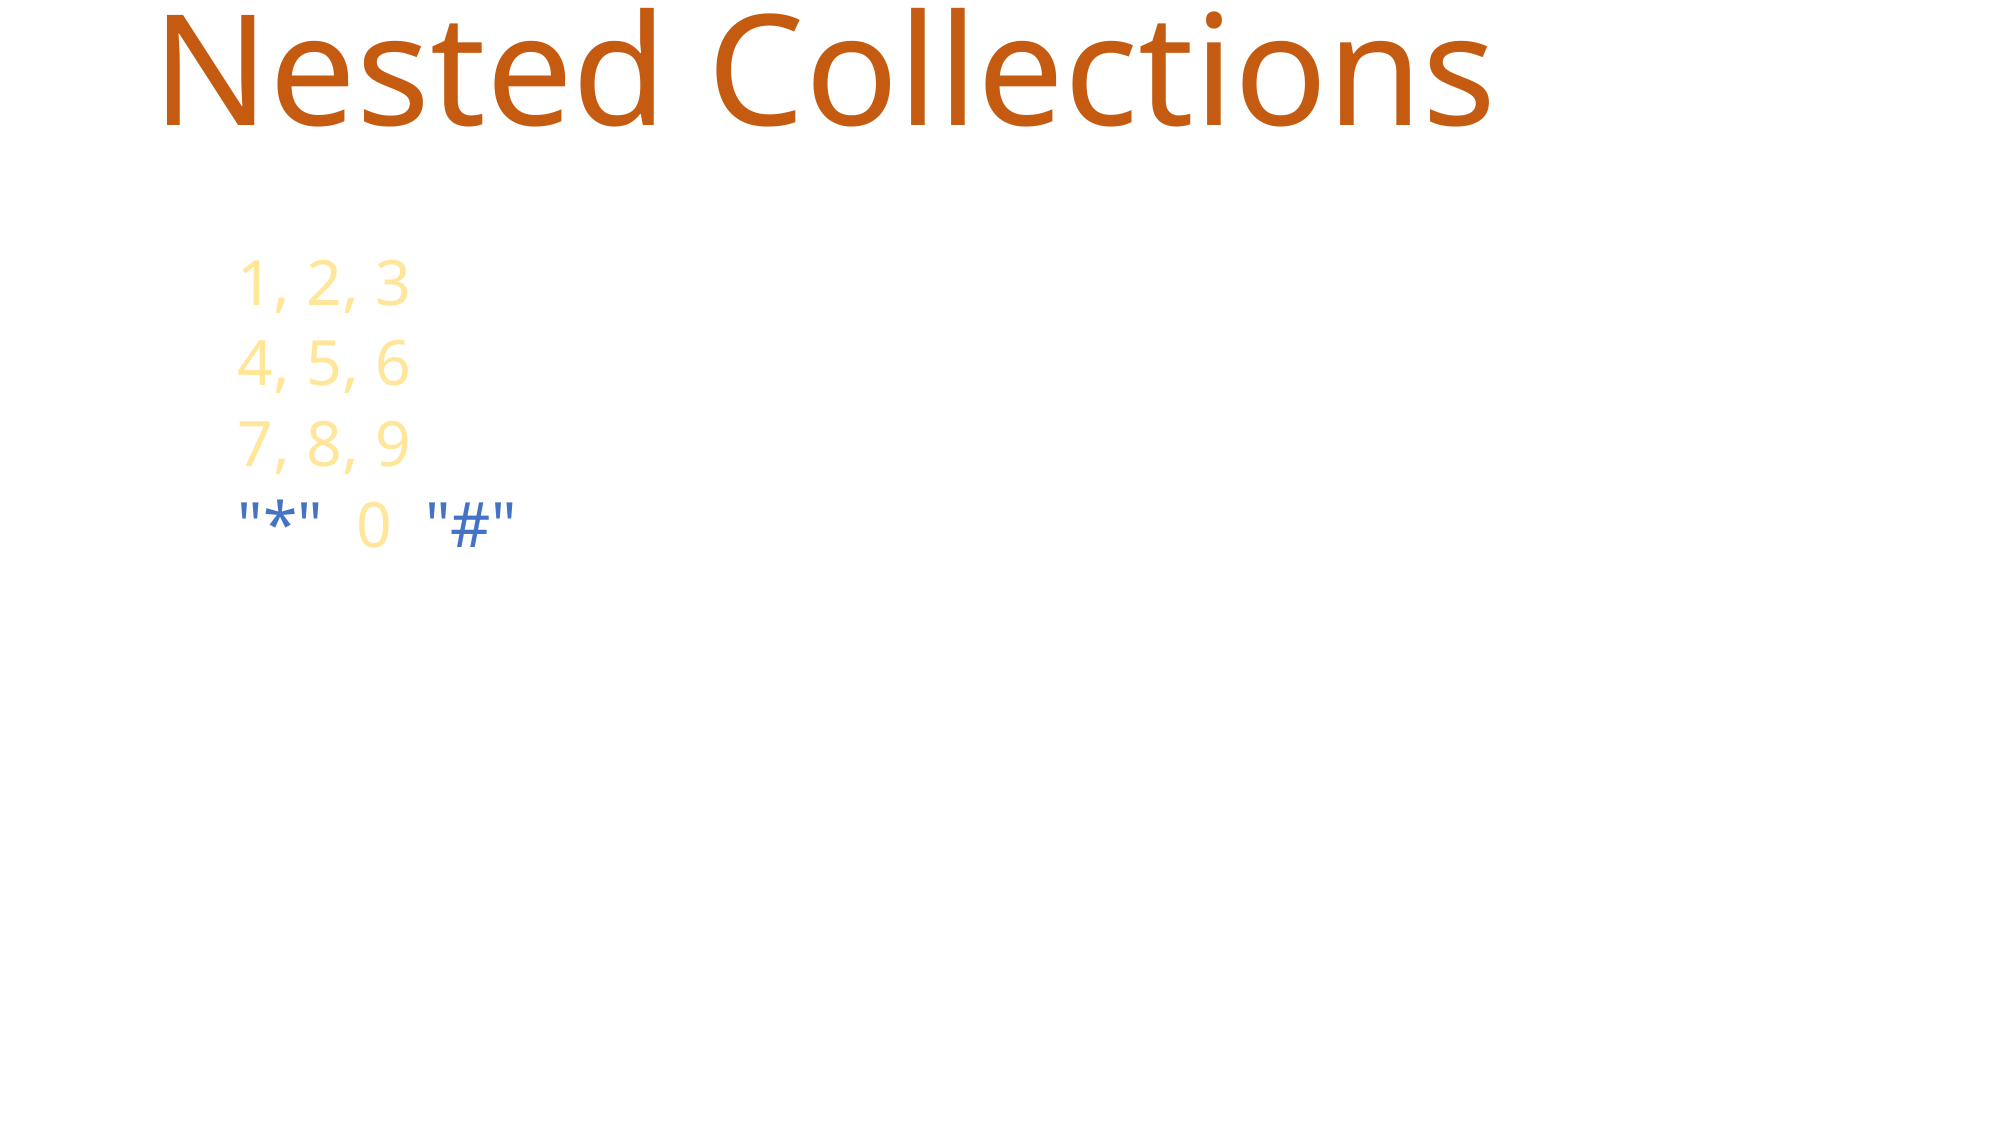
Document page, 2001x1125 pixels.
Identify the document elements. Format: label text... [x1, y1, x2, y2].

list Nested Collections phone_grid = [ [1, 2, 3], [4, 5, 6], [7, 8, 9], ["*", 0, "#"] ] for row in phone_grid: for column in row: print(column) [137, 0, 1863, 1014]
